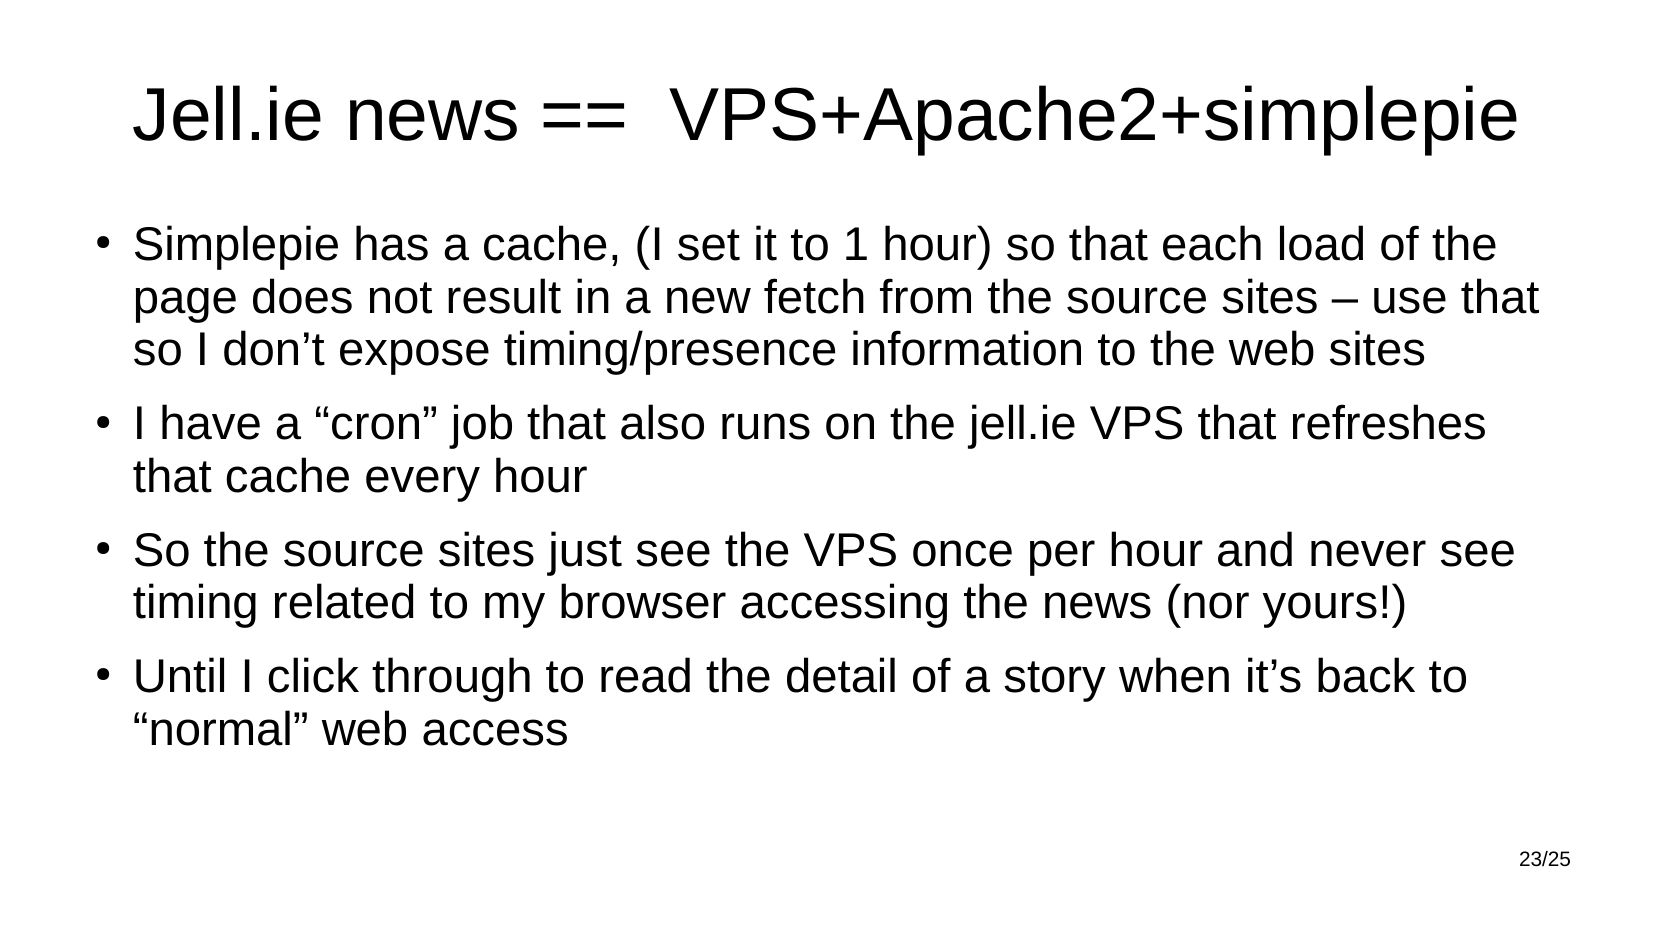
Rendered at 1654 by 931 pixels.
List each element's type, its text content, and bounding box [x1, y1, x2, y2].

title Jell.ie news == VPS+Apache2+simplepie [82, 37, 1571, 193]
list Simplepie has a cache, (I set it to 1 hour) so that each load of the page does not result in a new fetch from the source sites – use that so I don’t expose timing/presence information to the web sites I have a “cron” job that also runs on the jell.ie VPS that refreshes that cache every hour So the source sites just see the VPS once per hour and never see timing related to my browser accessing the news (nor yours!) Until I click through to read the detail of a story when it’s back to “normal” web access [82, 217, 1571, 758]
